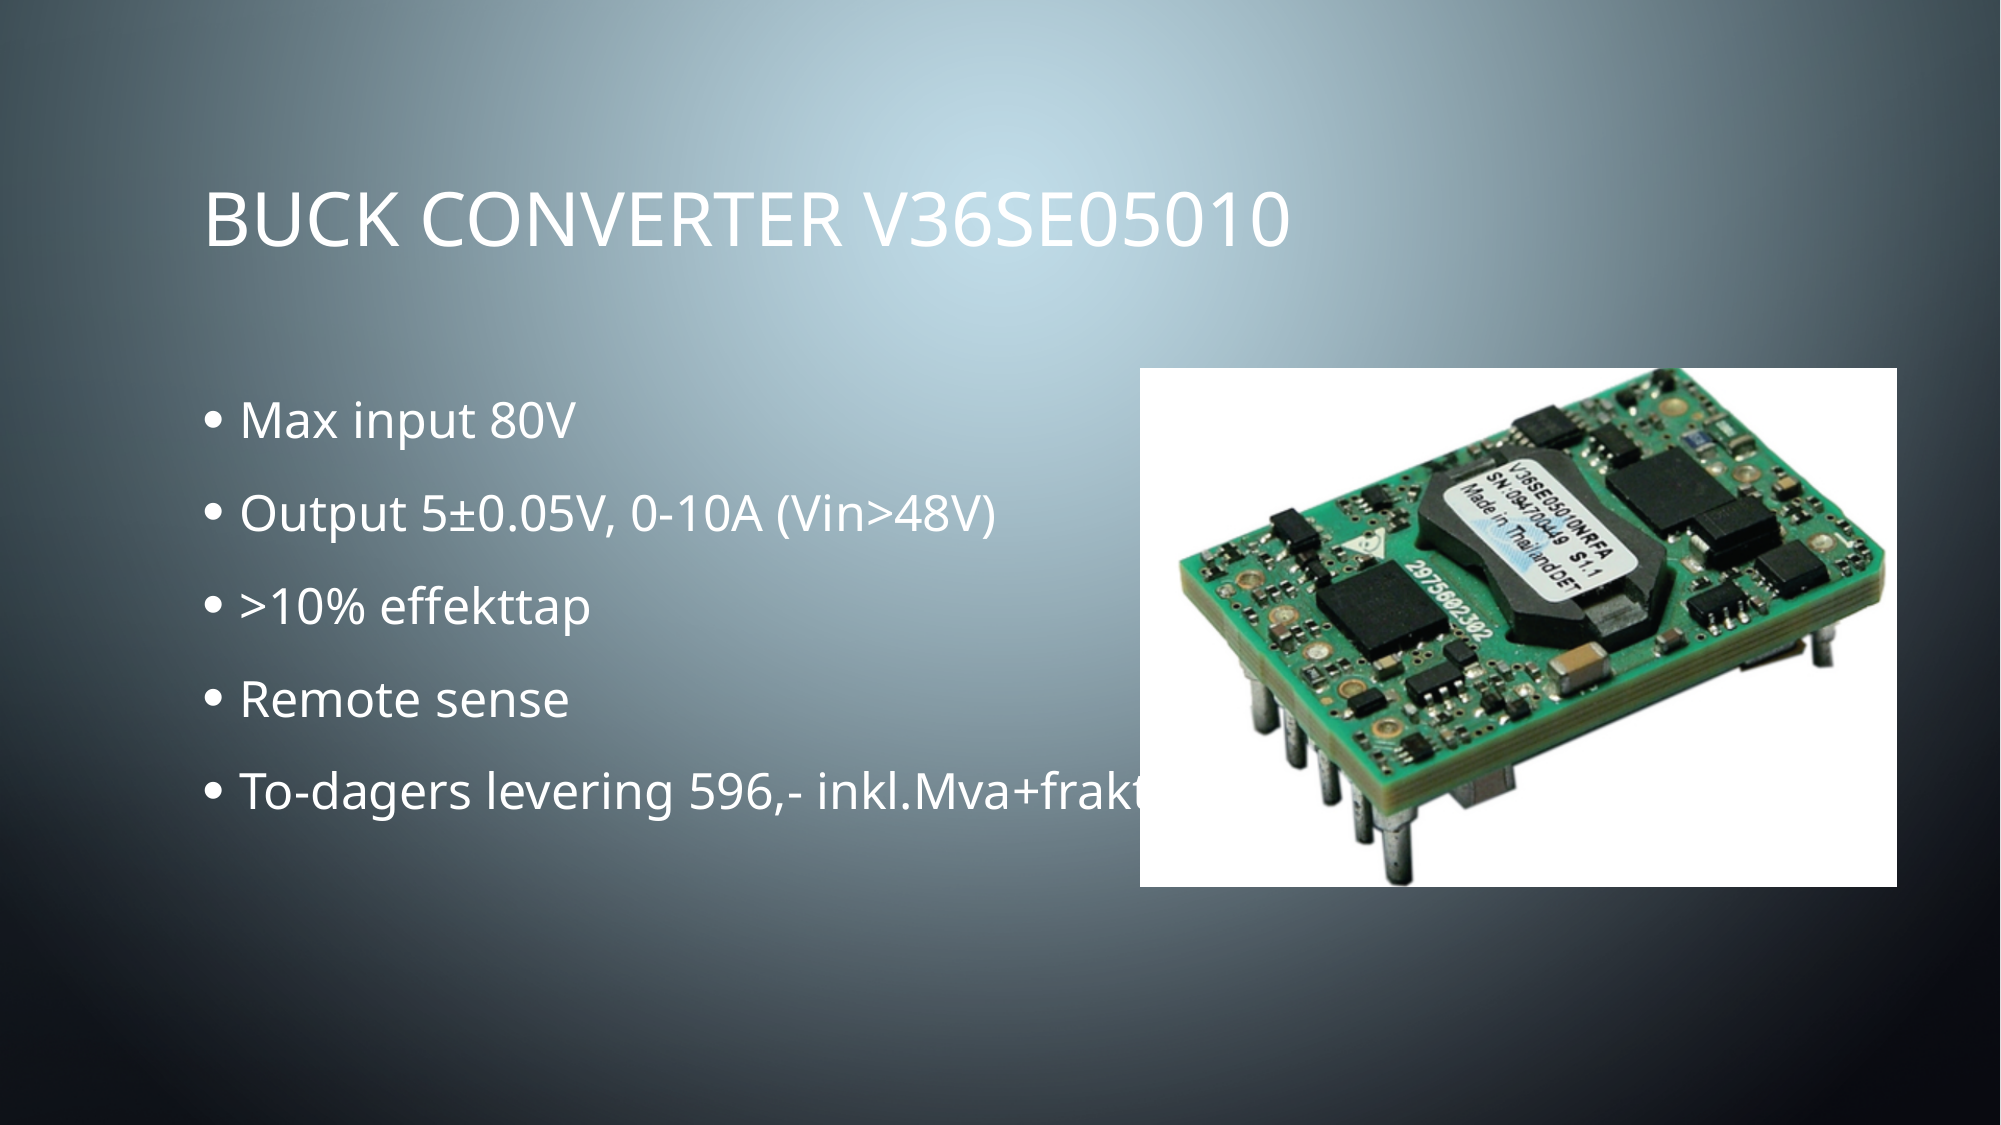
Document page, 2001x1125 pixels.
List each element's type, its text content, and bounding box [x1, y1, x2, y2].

title Buck Converter V36SE05010 [187, 101, 1813, 344]
list Max input 80V Output 5±0.05V, 0-10A (Vin>48V) >10% effekttap Remote sense To-dagers levering 596,- inkl.Mva+frakt [187, 369, 1813, 950]
picture [0, 0, 2001, 1125]
